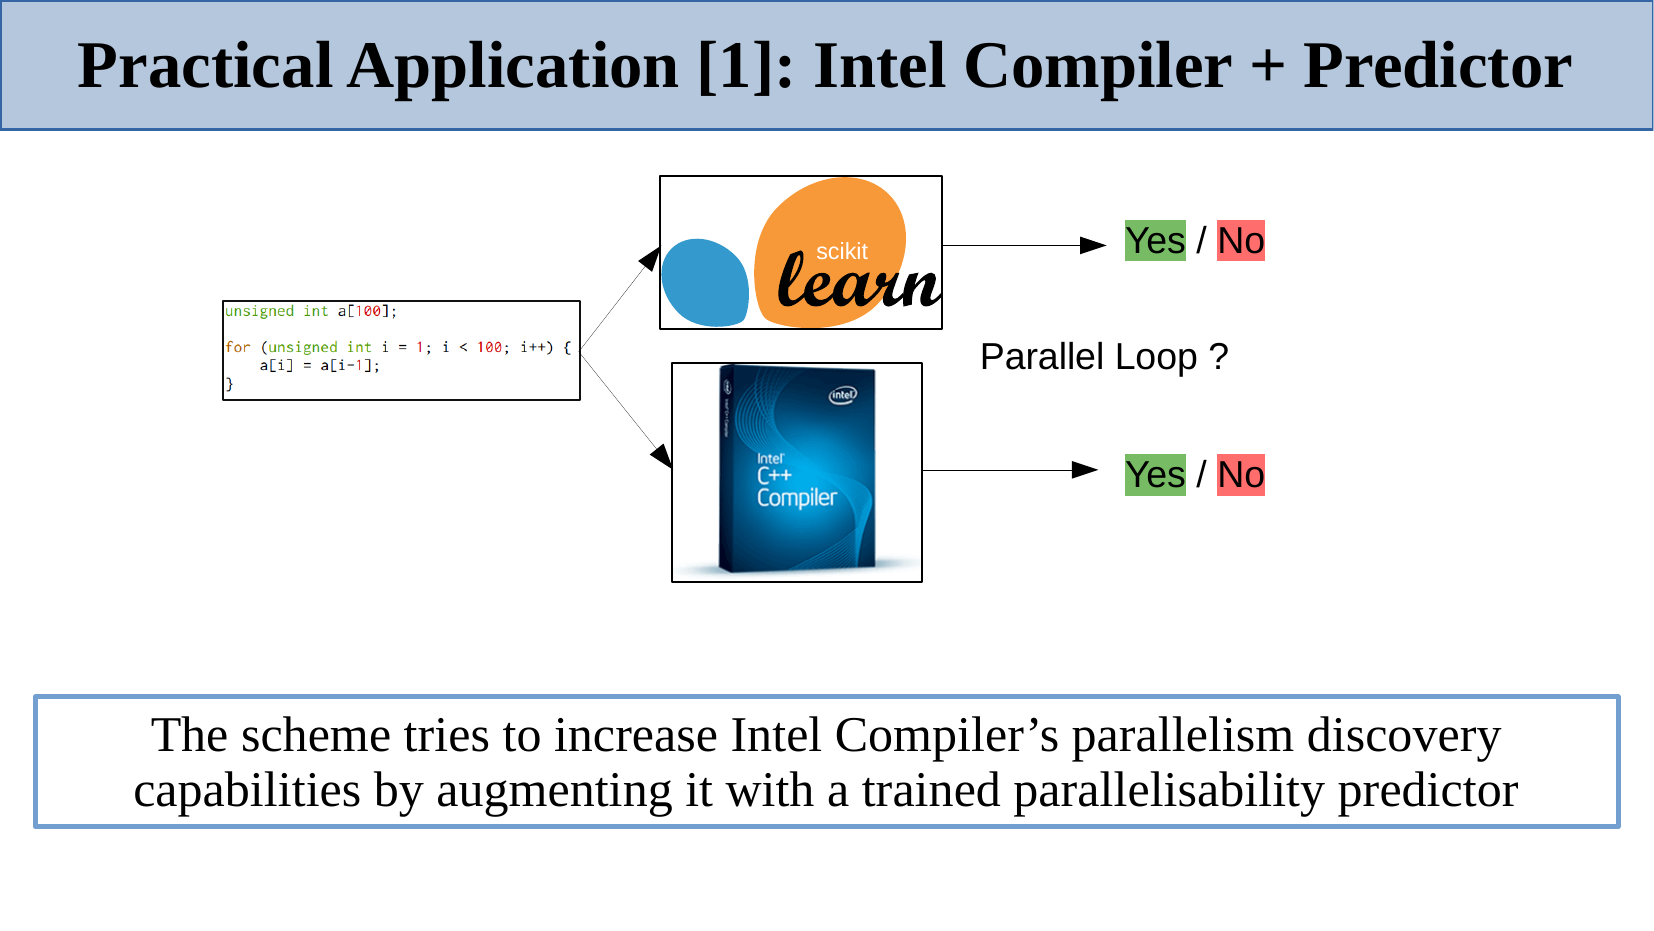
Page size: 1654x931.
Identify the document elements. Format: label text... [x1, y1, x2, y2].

picture [673, 363, 922, 581]
text_box Yes / No [1110, 212, 1288, 270]
picture [224, 301, 579, 399]
text_box The scheme tries to increase Intel Compiler’s parallelism discovery capabilities by augmenting it with a trained parallelisability predictor [35, 696, 1619, 827]
title Practical Application [1]: Intel Compiler + Predictor [0, 0, 1654, 130]
text_box Yes / No [1110, 446, 1288, 504]
picture [661, 177, 942, 329]
text_box Parallel Loop ? [956, 328, 1252, 388]
